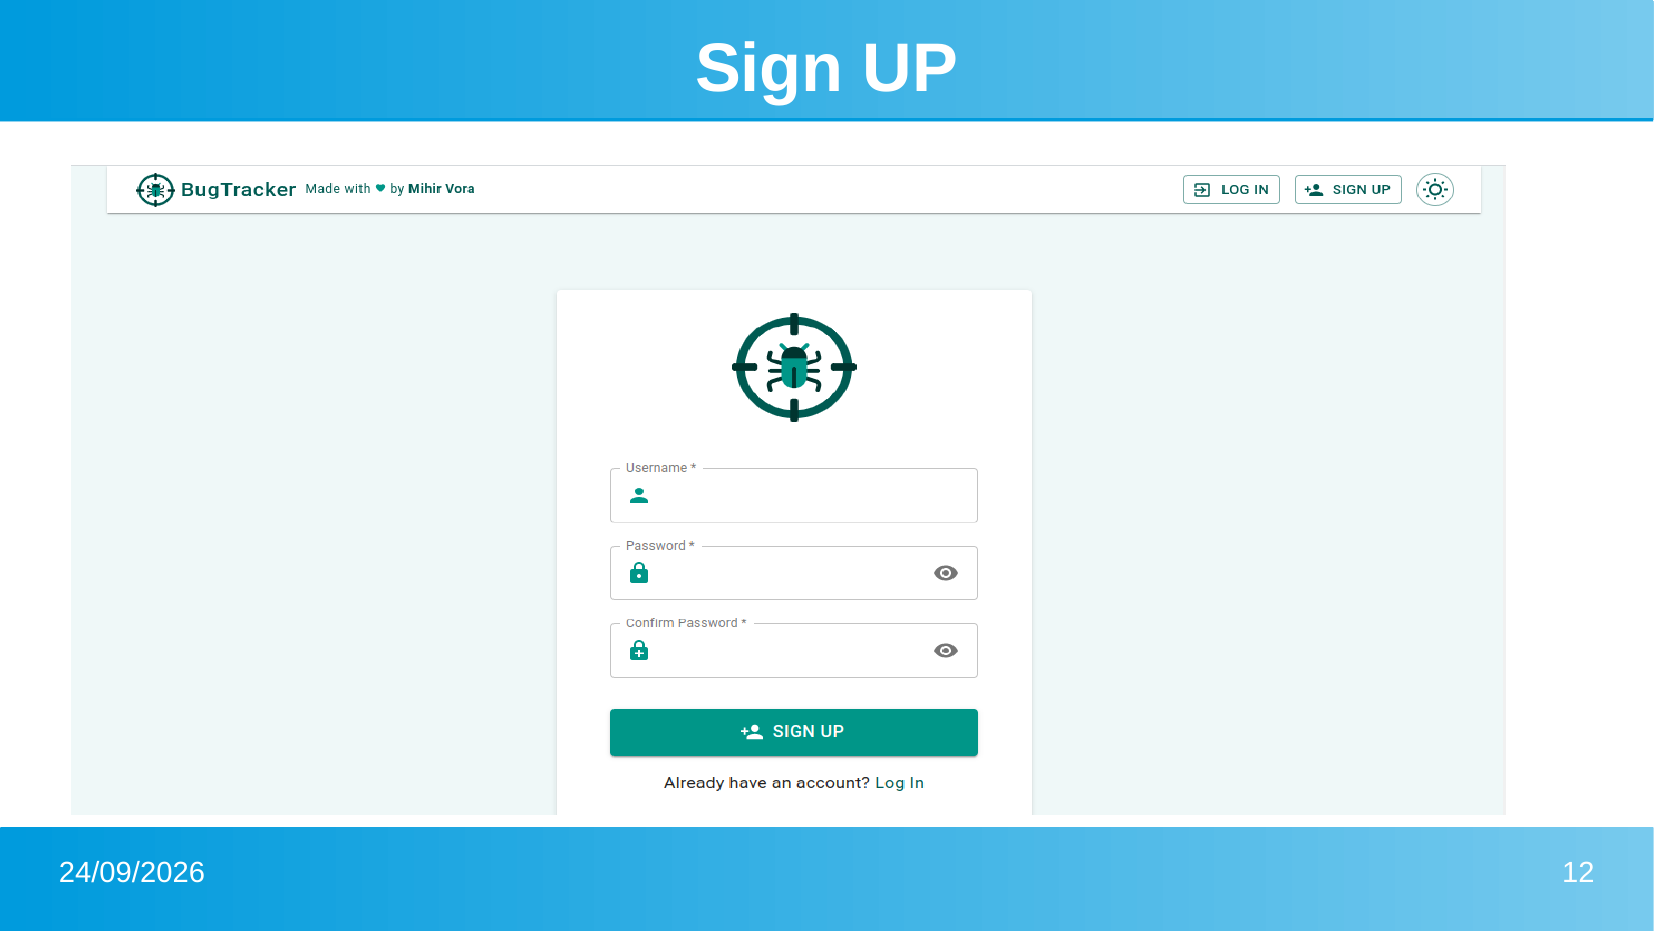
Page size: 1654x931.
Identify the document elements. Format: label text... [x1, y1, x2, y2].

picture [71, 165, 1506, 815]
title Sign UP [59, 27, 1595, 107]
